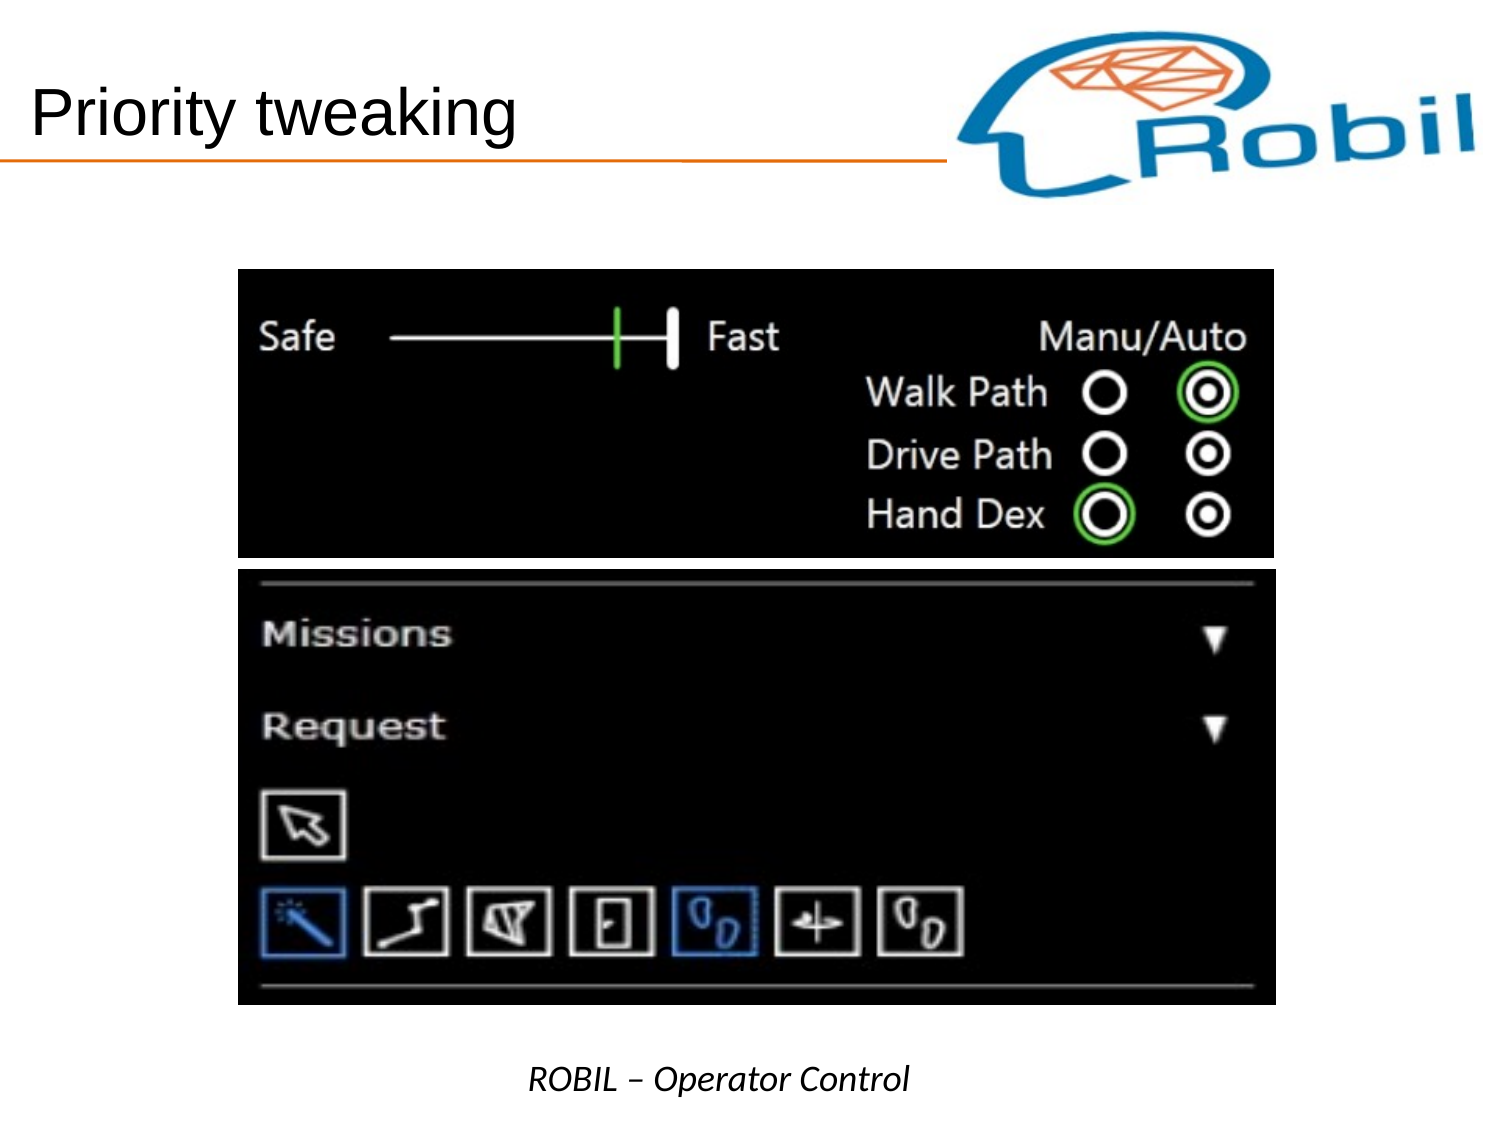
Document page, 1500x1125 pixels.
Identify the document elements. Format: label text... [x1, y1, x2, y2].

picture [238, 269, 1274, 558]
text_box ROBIL – Operator Control [513, 1046, 1020, 1125]
picture [238, 569, 1276, 1006]
text_box Priority tweaking [30, 14, 1380, 203]
picture [947, 4, 1483, 205]
